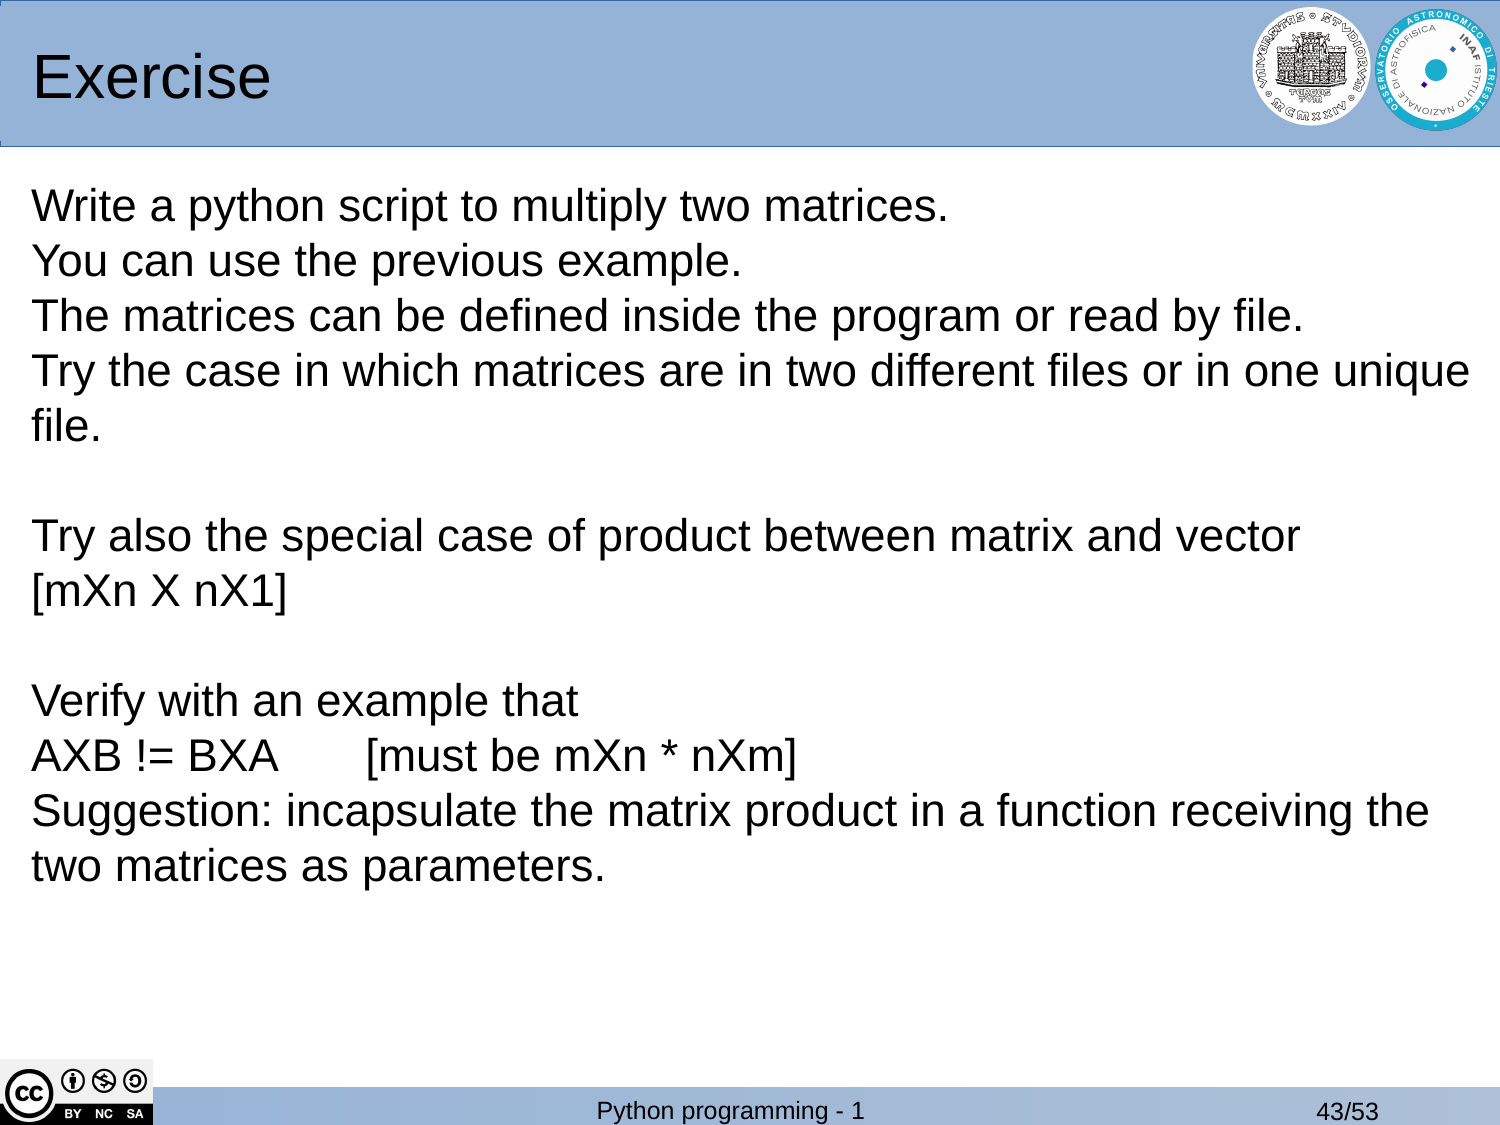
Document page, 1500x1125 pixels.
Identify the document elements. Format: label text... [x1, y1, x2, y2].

list Write a python script to multiply two matrices. You can use the previous example. The matrices can be defined inside the program or read by file. Try the case in which matrices are in two different files or in one unique file. Try also the special case of product between matrix and vector [mXn X nX1] Verify with an example that AXB != BXA [must be mXn * nXm] Suggestion: incapsulate the matrix product in a function receiving the two matrices as parameters. [16, 168, 1500, 1025]
picture [1253, 0, 1500, 156]
text_box Exercise [0, 5, 1253, 141]
picture [0, 1059, 153, 1125]
